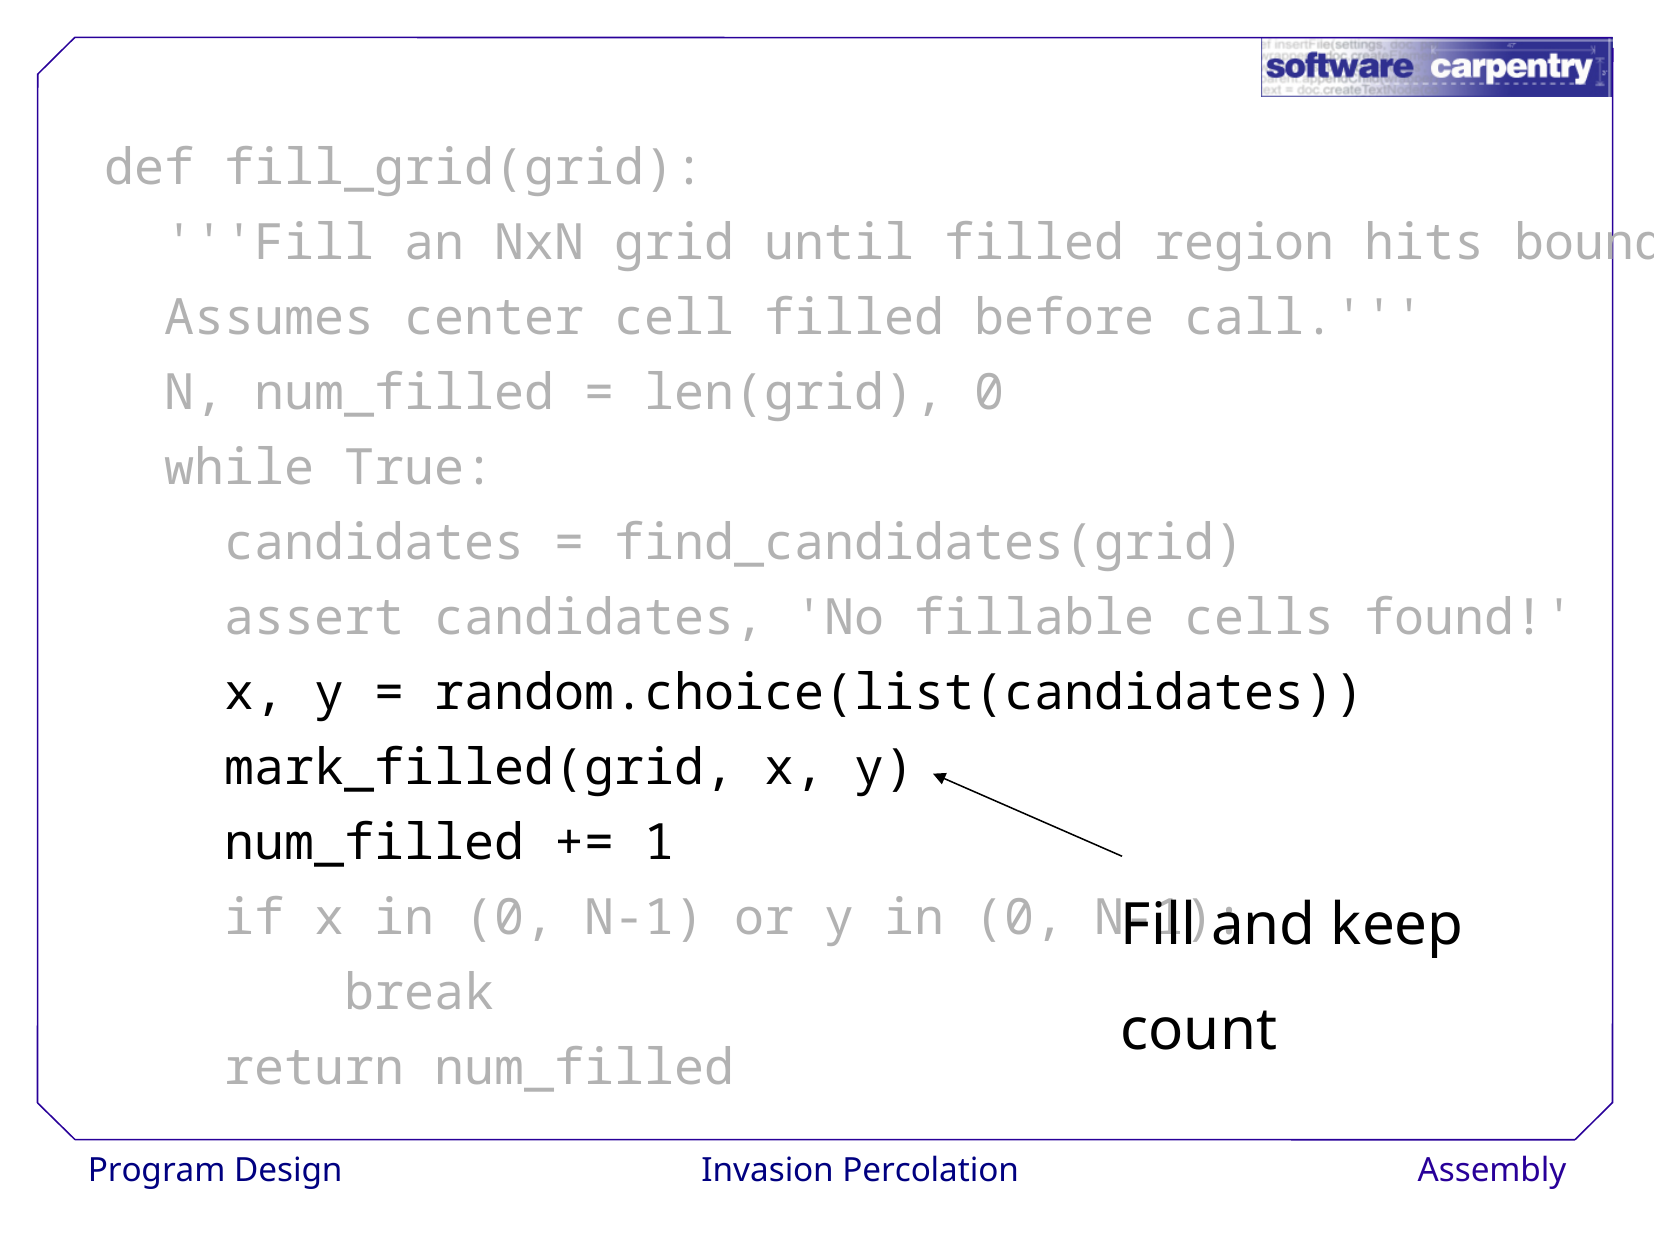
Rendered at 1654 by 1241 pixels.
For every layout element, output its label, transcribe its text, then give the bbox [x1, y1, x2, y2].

text_box def fill_grid(grid): '''Fill an NxN grid until filled region hits boundary. Assumes center cell filled before call.''' N, num_filled = len(grid), 0 while True: candidates = find_candidates(grid) assert candidates, 'No fillable cells found!' x, y = random.choice(list(candidates)) mark_filled(grid, x, y) num_filled += 1 if x in (0, N-1) or y in (0, N-1): break return num_filled [89, 112, 1508, 1055]
text_box Fill and keep count [1106, 843, 1479, 1069]
picture [1261, 39, 1613, 97]
